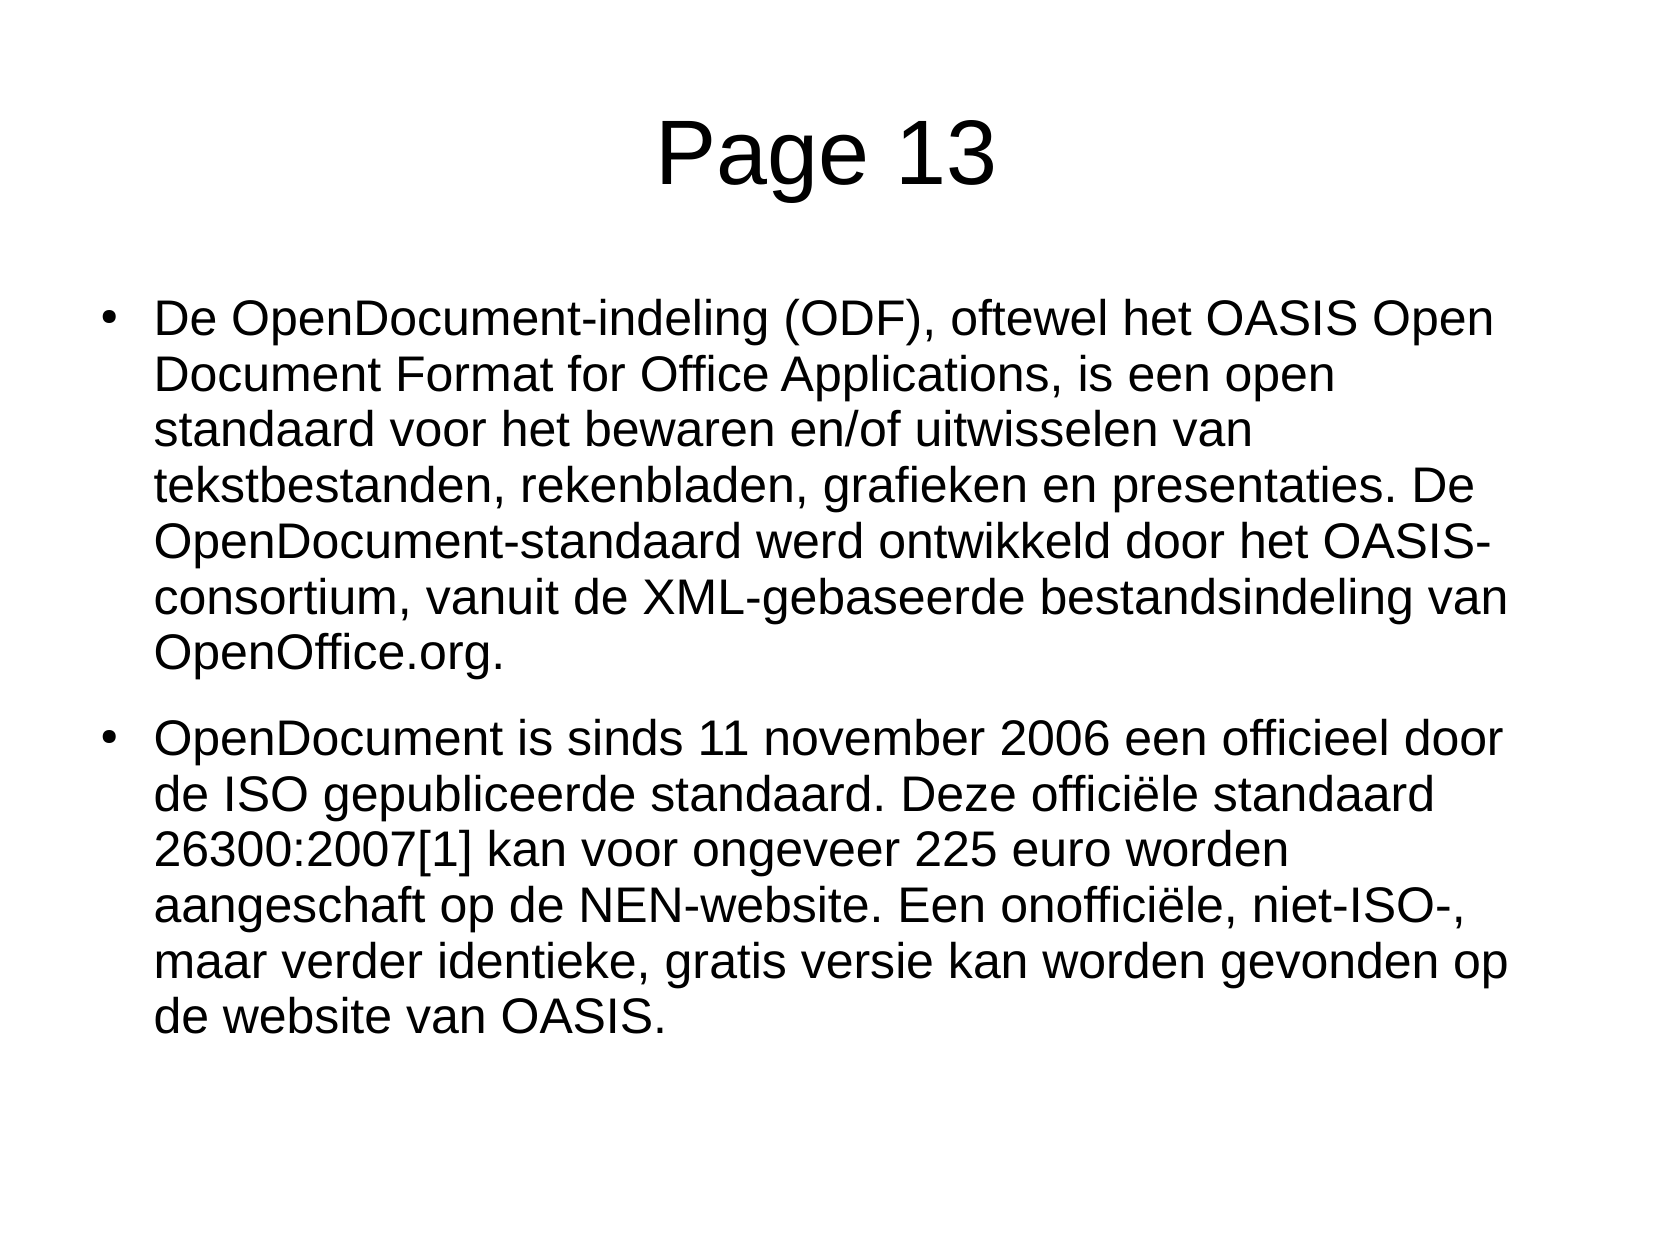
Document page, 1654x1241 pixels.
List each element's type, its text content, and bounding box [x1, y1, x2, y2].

title Page 13 [82, 49, 1571, 257]
list De OpenDocument-indeling (ODF), oftewel het OASIS Open Document Format for Office Applications, is een open standaard voor het bewaren en/of uitwisselen van tekstbestanden, rekenbladen, grafieken en presentaties. De OpenDocument-standaard werd ontwikkeld door het OASIS-consortium, vanuit de XML-gebaseerde bestandsindeling van OpenOffice.org. OpenDocument is sinds 11 november 2006 een officieel door de ISO gepubliceerde standaard. Deze officiële standaard 26300:2007[1] kan voor ongeveer 225 euro worden aangeschaft op de NEN-website. Een onofficiële, niet-ISO-, maar verder identieke, gratis versie kan worden gevonden op de website van OASIS. [82, 290, 1571, 1109]
